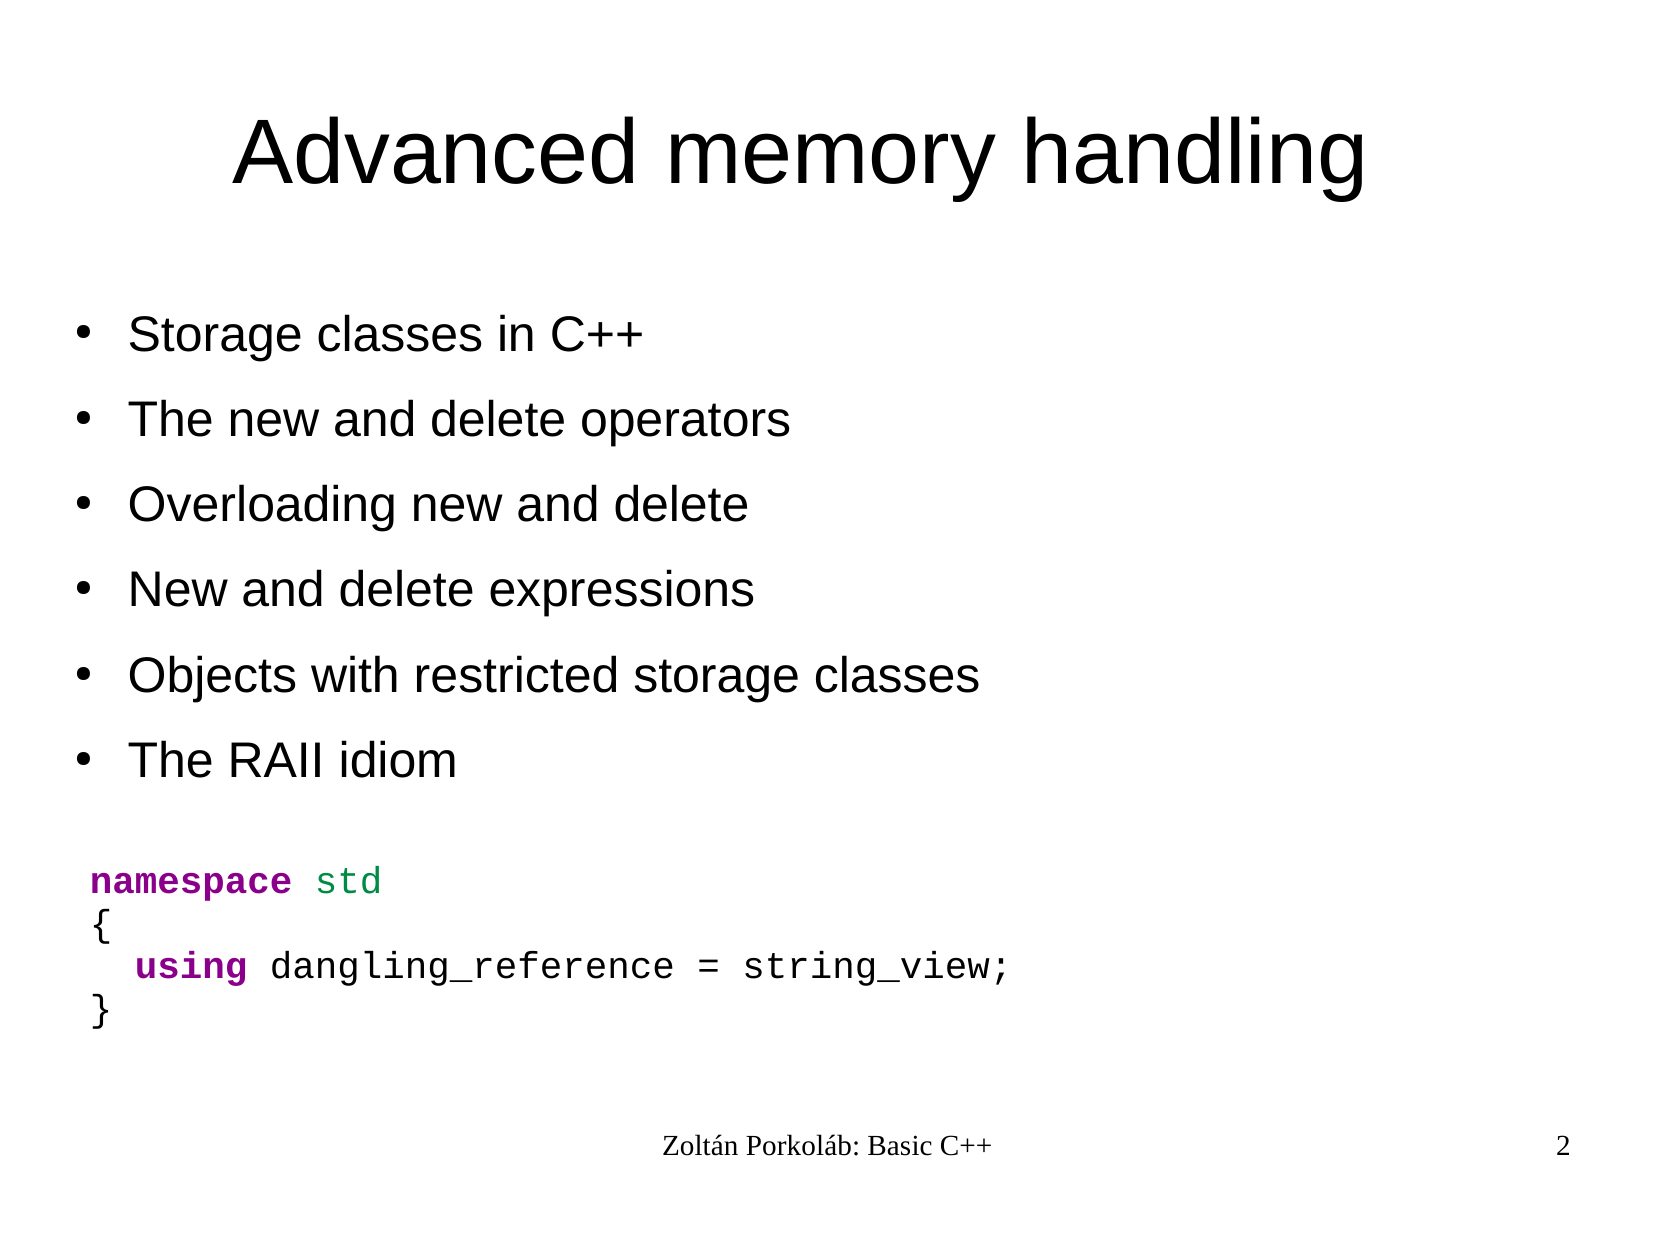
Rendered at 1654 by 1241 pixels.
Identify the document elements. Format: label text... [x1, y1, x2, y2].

title Advanced memory handling [56, 47, 1546, 225]
text_box namespace std { using dangling_reference = string_view; } [75, 855, 1639, 1065]
list Storage classes in C++ The new and delete operators Overloading new and delete New and delete expressions Objects with restricted storage classes The RAII idiom [56, 225, 1591, 1006]
